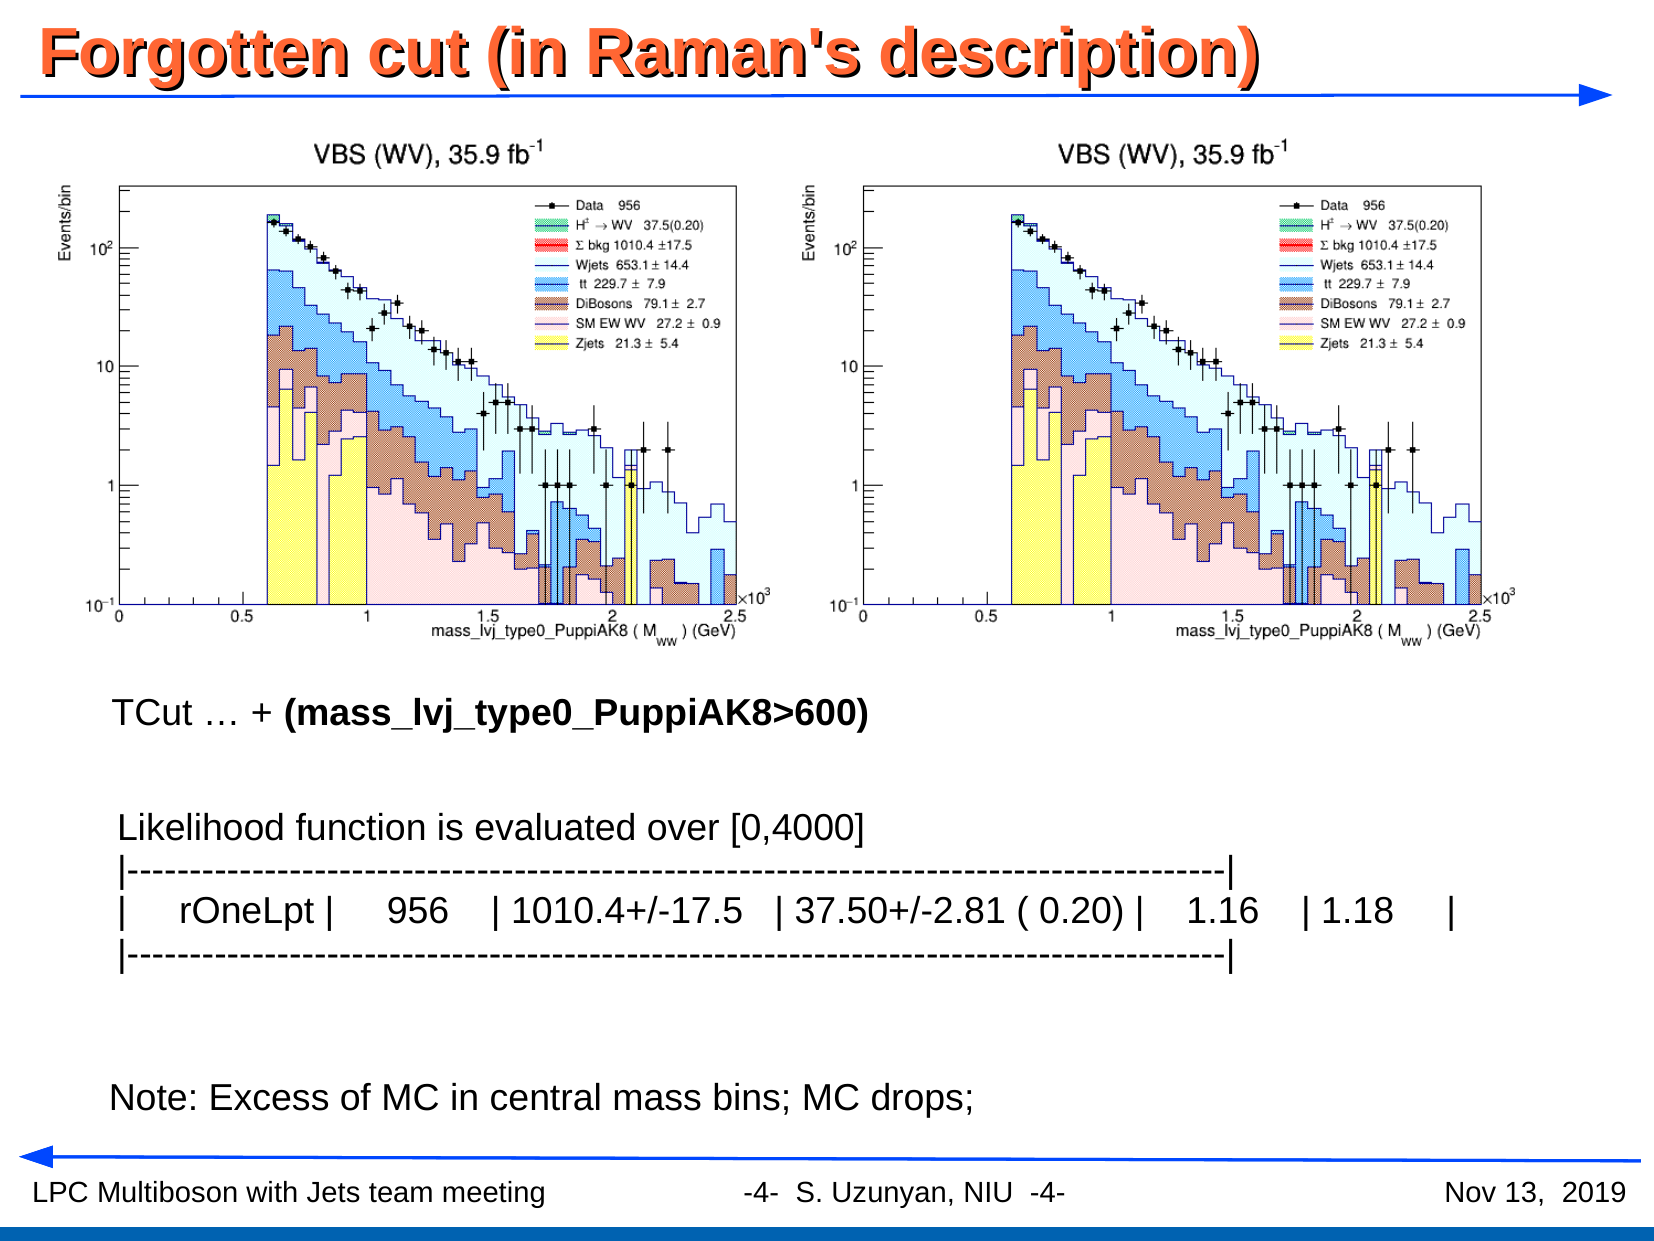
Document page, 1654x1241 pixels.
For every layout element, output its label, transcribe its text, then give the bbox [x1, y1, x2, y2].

text_box Forgotten cut (in Raman's description) [4, 6, 1527, 97]
text_box TCut … + (mass_lvj_type0_PuppiAK8>600) [96, 684, 1654, 745]
text_box LPC Multiboson with Jets team meeting -4- S. Uzunyan, NIU -4- Nov 13, 2019 [17, 1168, 1654, 1229]
picture [45, 137, 1558, 657]
text_box Likelihood function is evaluated over [0,4000] |----------------------------------------------------------------------------------------| | rOneLpt | 956 | 1010.4+/-17.5 | 37.50+/-2.81 ( 0.20) | 1.16 | 1.18 | |----------------------------------------------------------------------------------------| [102, 798, 1473, 980]
text_box Note: Excess of MC in central mass bins; MC drops; [94, 1068, 1001, 1126]
